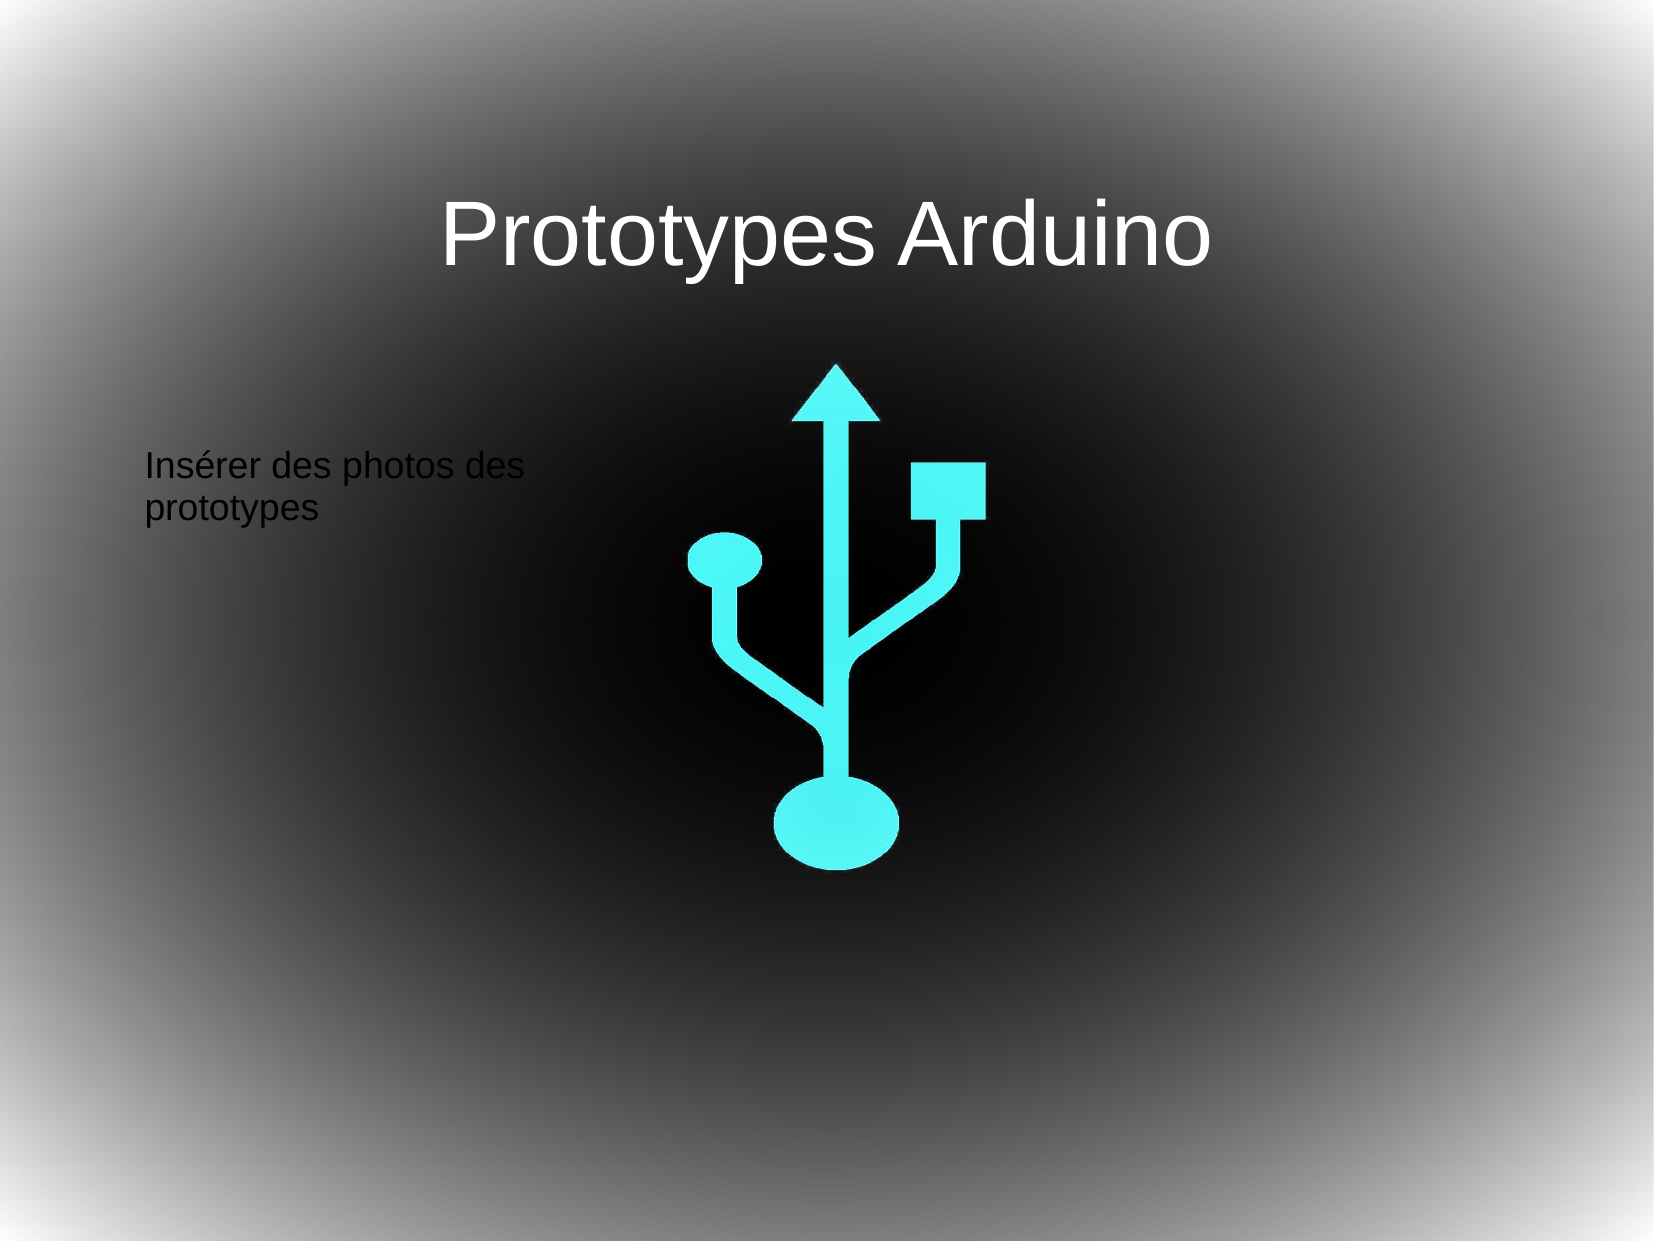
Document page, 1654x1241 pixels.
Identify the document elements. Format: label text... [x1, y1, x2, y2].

picture [0, 0, 1654, 1241]
title Prototypes Arduino [82, 129, 1571, 337]
text_box Insérer des photos des prototypes [129, 437, 686, 536]
